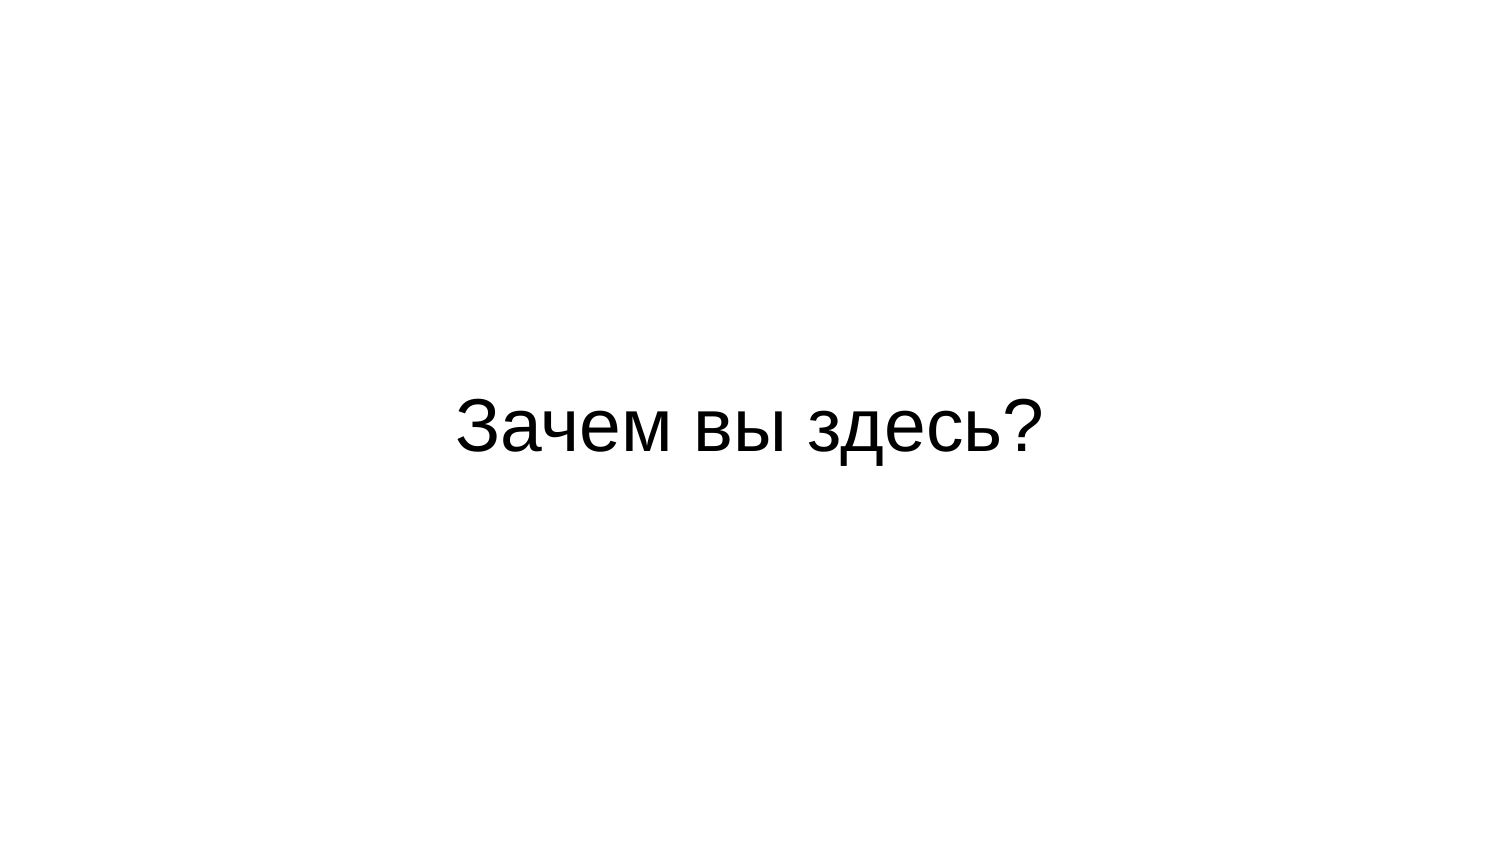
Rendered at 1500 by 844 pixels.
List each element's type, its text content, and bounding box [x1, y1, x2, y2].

title Зачем вы здесь? [51, 352, 1449, 491]
